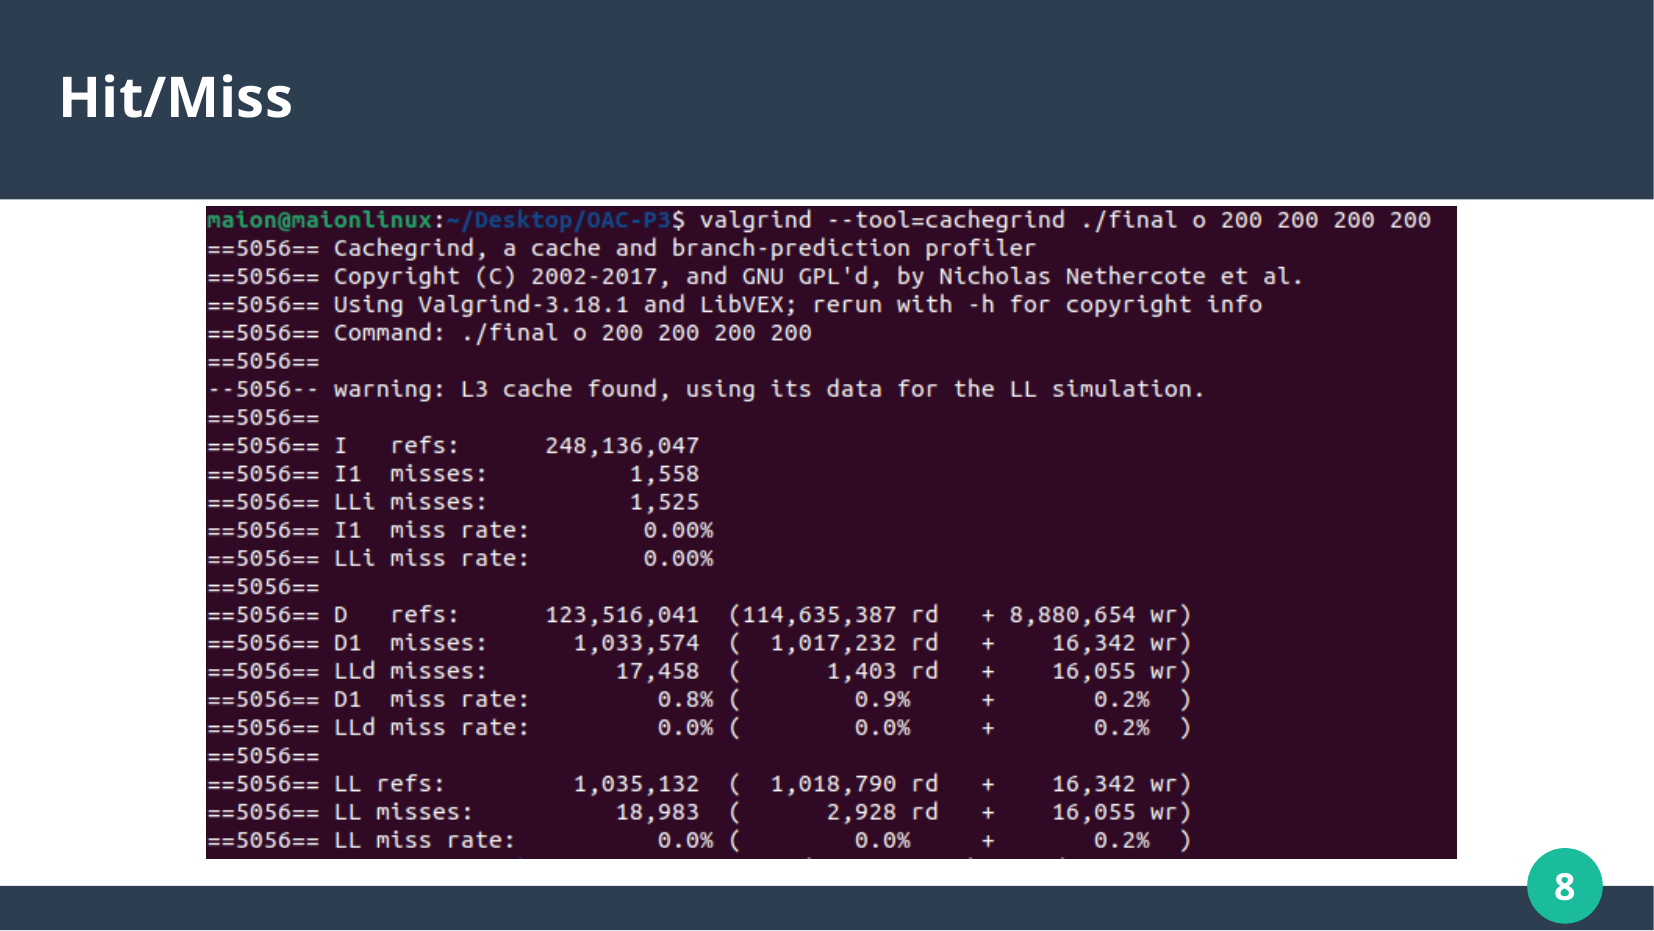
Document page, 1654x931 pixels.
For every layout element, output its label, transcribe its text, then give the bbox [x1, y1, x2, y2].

picture [206, 206, 1457, 859]
title Hit/Miss [59, 37, 1595, 155]
